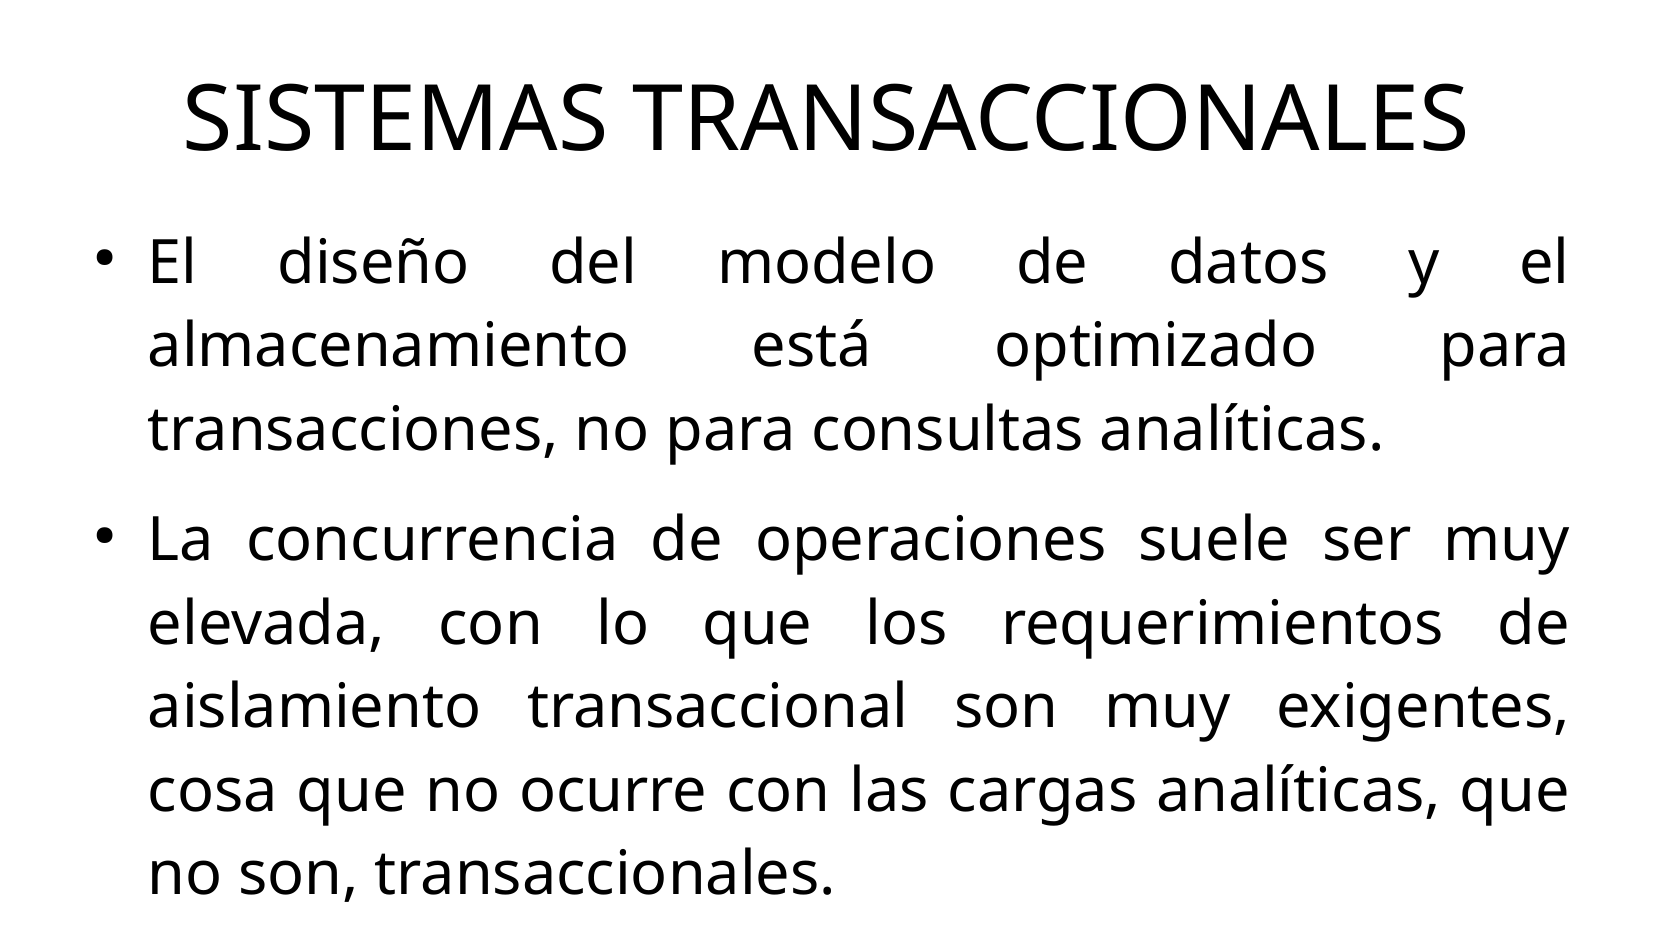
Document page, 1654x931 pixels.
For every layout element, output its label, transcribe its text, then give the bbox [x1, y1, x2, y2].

title SISTEMAS TRANSACCIONALES [82, 37, 1571, 193]
list El diseño del modelo de datos y el almacenamiento está optimizado para transacciones, no para consultas analíticas. La concurrencia de operaciones suele ser muy elevada, con lo que los requerimientos de aislamiento transaccional son muy exigentes, cosa que no ocurre con las cargas analíticas, que no son, transaccionales. [82, 217, 1571, 916]
